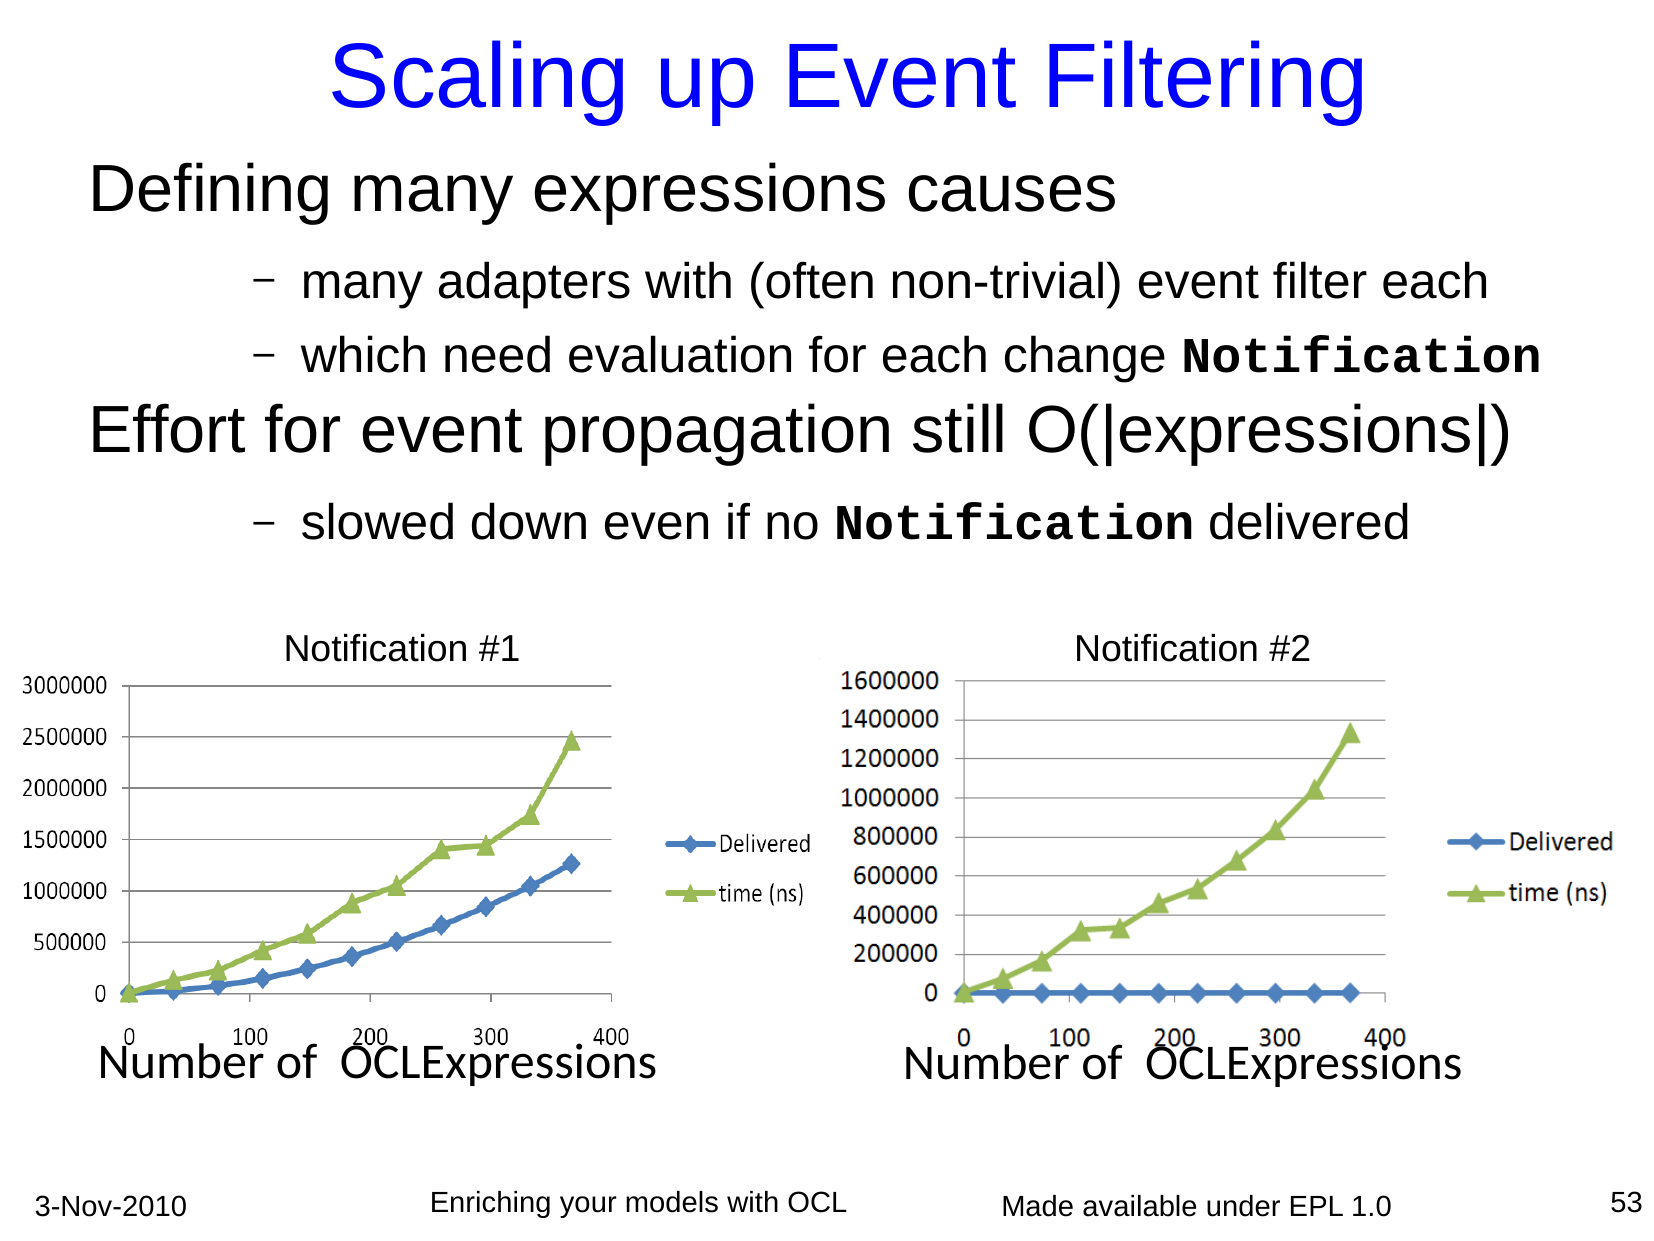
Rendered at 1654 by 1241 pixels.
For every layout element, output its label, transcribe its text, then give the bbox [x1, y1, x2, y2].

list Defining many expressions causes many adapters with (often non-trivial) event filter each which need evaluation for each change Notification Effort for event propagation still O(|expressions|) slowed down even if no Notification delivered [88, 164, 1577, 983]
text_box Number of OCLExpressions [888, 1034, 1478, 1111]
text_box Notification #2 [1059, 619, 1327, 677]
title Scaling up Event Filtering [49, 24, 1624, 127]
text_box Notification #1 [268, 619, 536, 677]
picture [11, 658, 820, 1056]
picture [832, 660, 1628, 1060]
text_box Number of OCLExpressions [82, 1033, 673, 1110]
